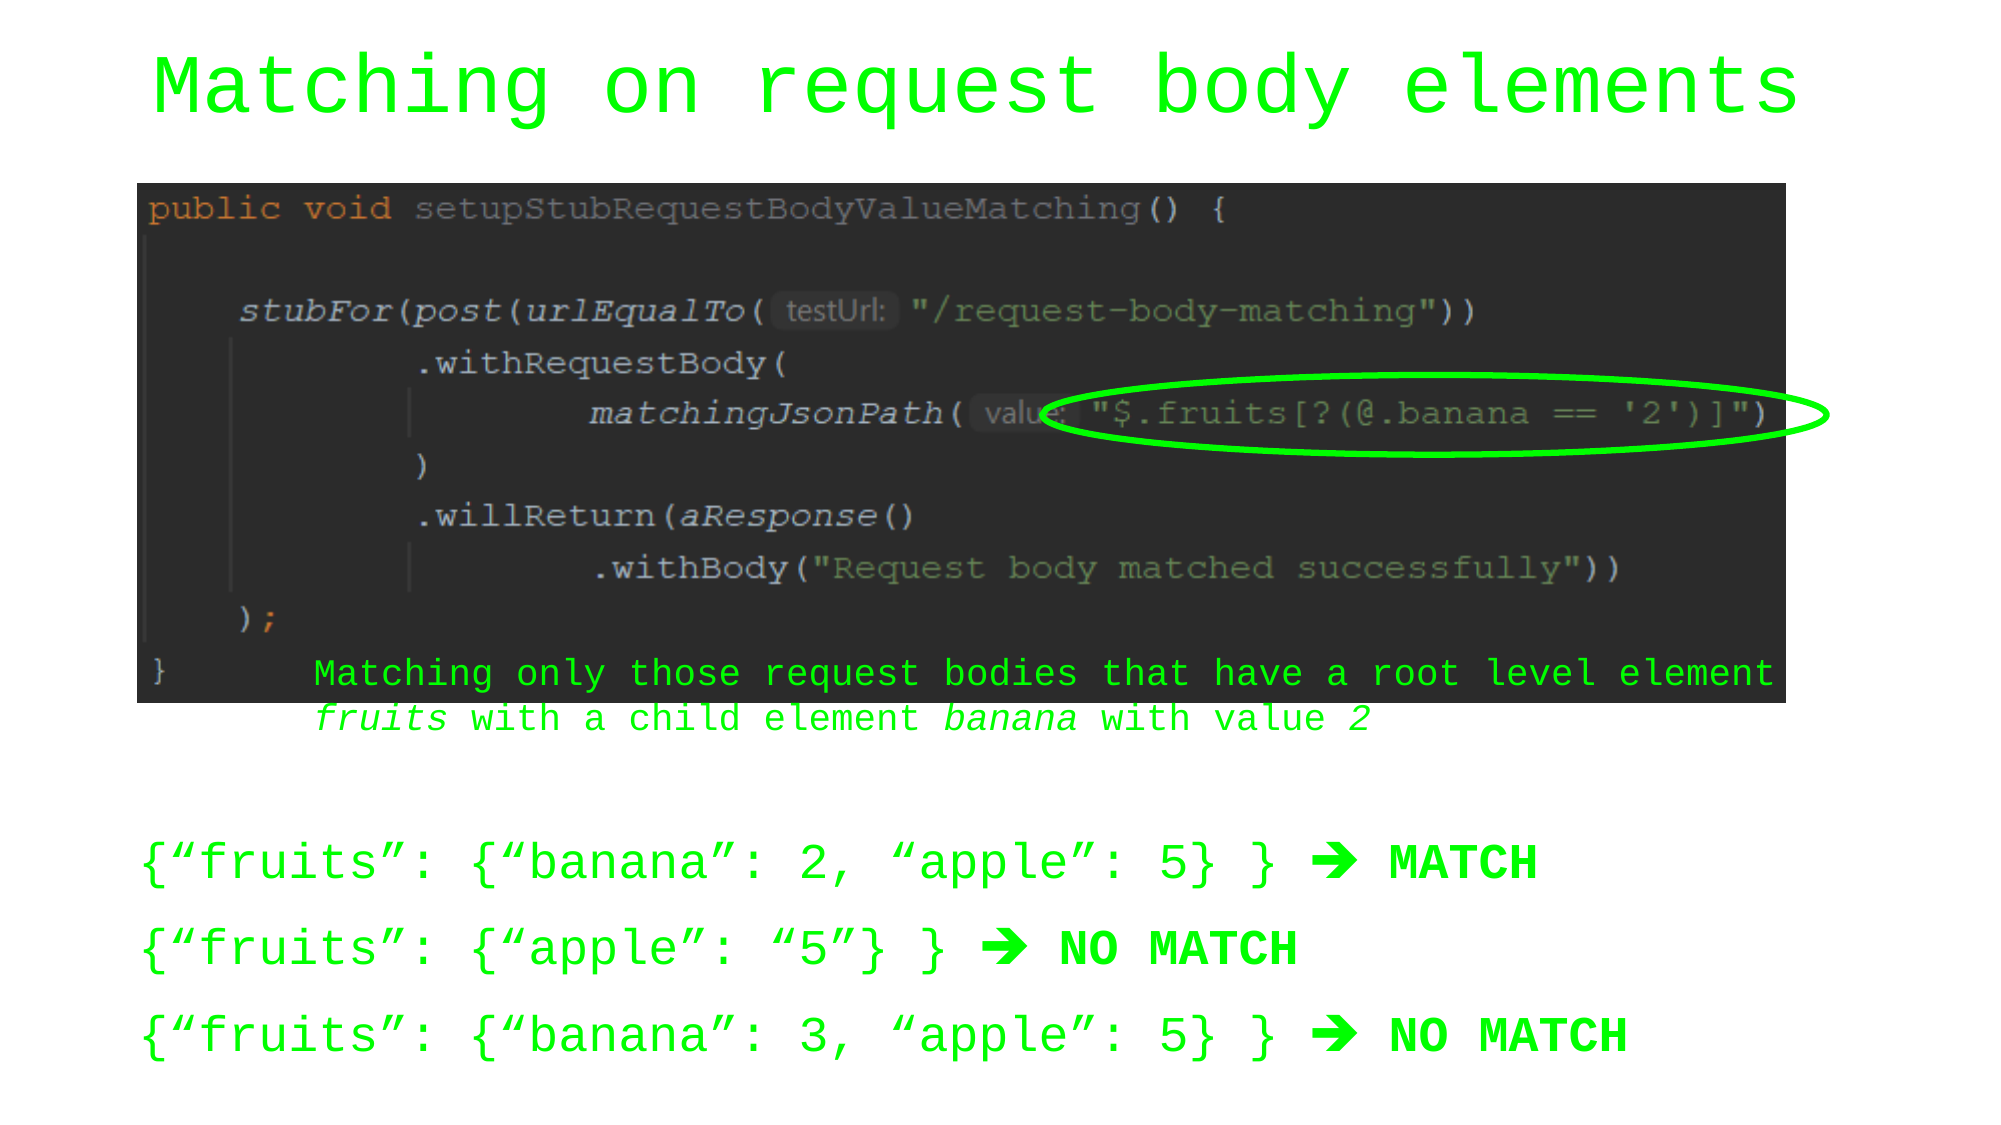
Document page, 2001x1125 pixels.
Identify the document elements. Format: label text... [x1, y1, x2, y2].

text_box {“fruits”: {“apple”: “5”} }  NO MATCH [123, 907, 1940, 983]
text_box {“fruits”: {“banana”: 3, “apple”: 5} }  NO MATCH [123, 993, 1940, 1070]
text_box Matching only those request bodies that have a root level element fruits with a child element banana with value 2 [298, 640, 1877, 747]
picture [137, 183, 1786, 703]
title Matching on request body elements [137, 24, 1940, 147]
text_box {“fruits”: {“banana”: 2, “apple”: 5} }  MATCH [123, 821, 1940, 897]
picture [1047, 379, 1786, 451]
